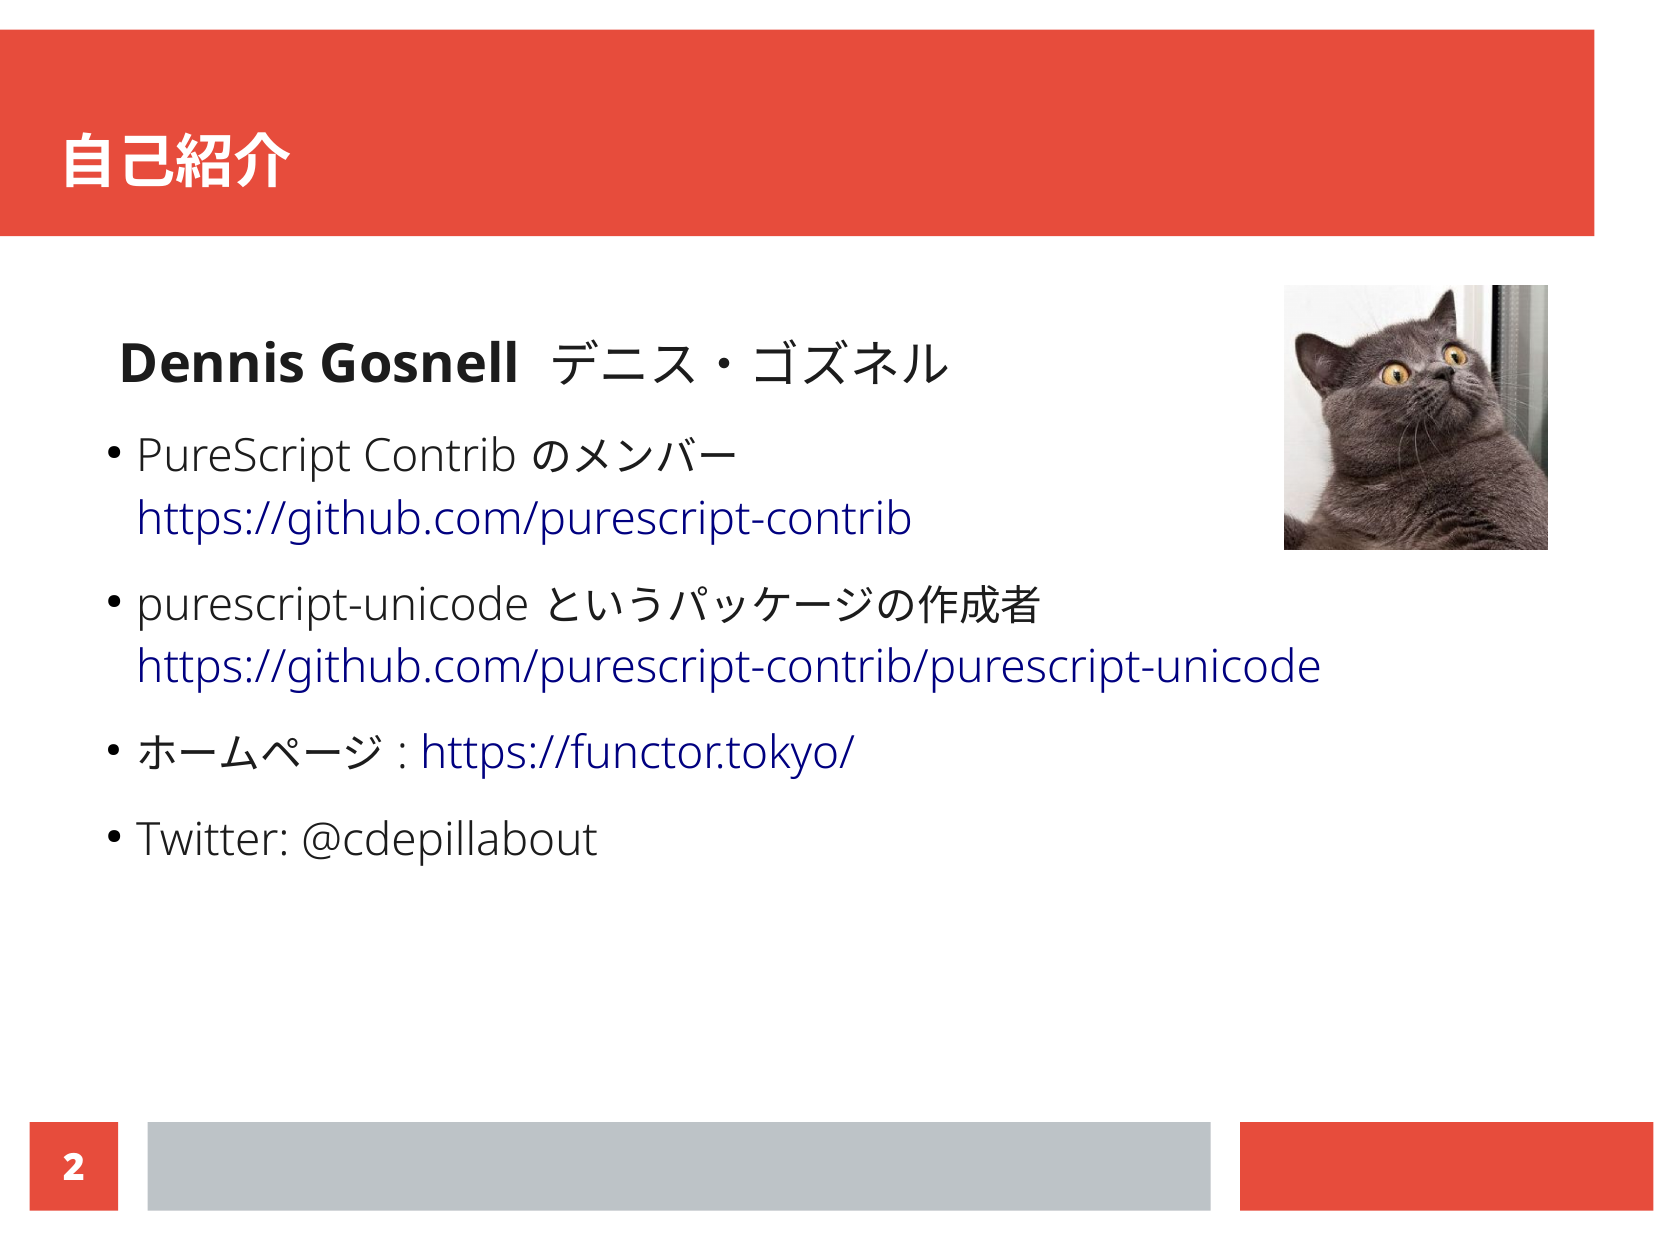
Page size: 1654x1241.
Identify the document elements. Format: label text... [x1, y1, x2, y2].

title 自己紹介 [59, 66, 1595, 200]
list Dennis Gosnell デニス・ゴズネル PureScript Contribのメンバー https://github.com/purescript-contrib purescript-unicodeというパッケージの作成者 https://github.com/purescript-contrib/purescript-unicode ホームページ: https://functor.tokyo/ Twitter: @cdepillabout [59, 324, 1565, 1093]
picture [1284, 285, 1548, 550]
